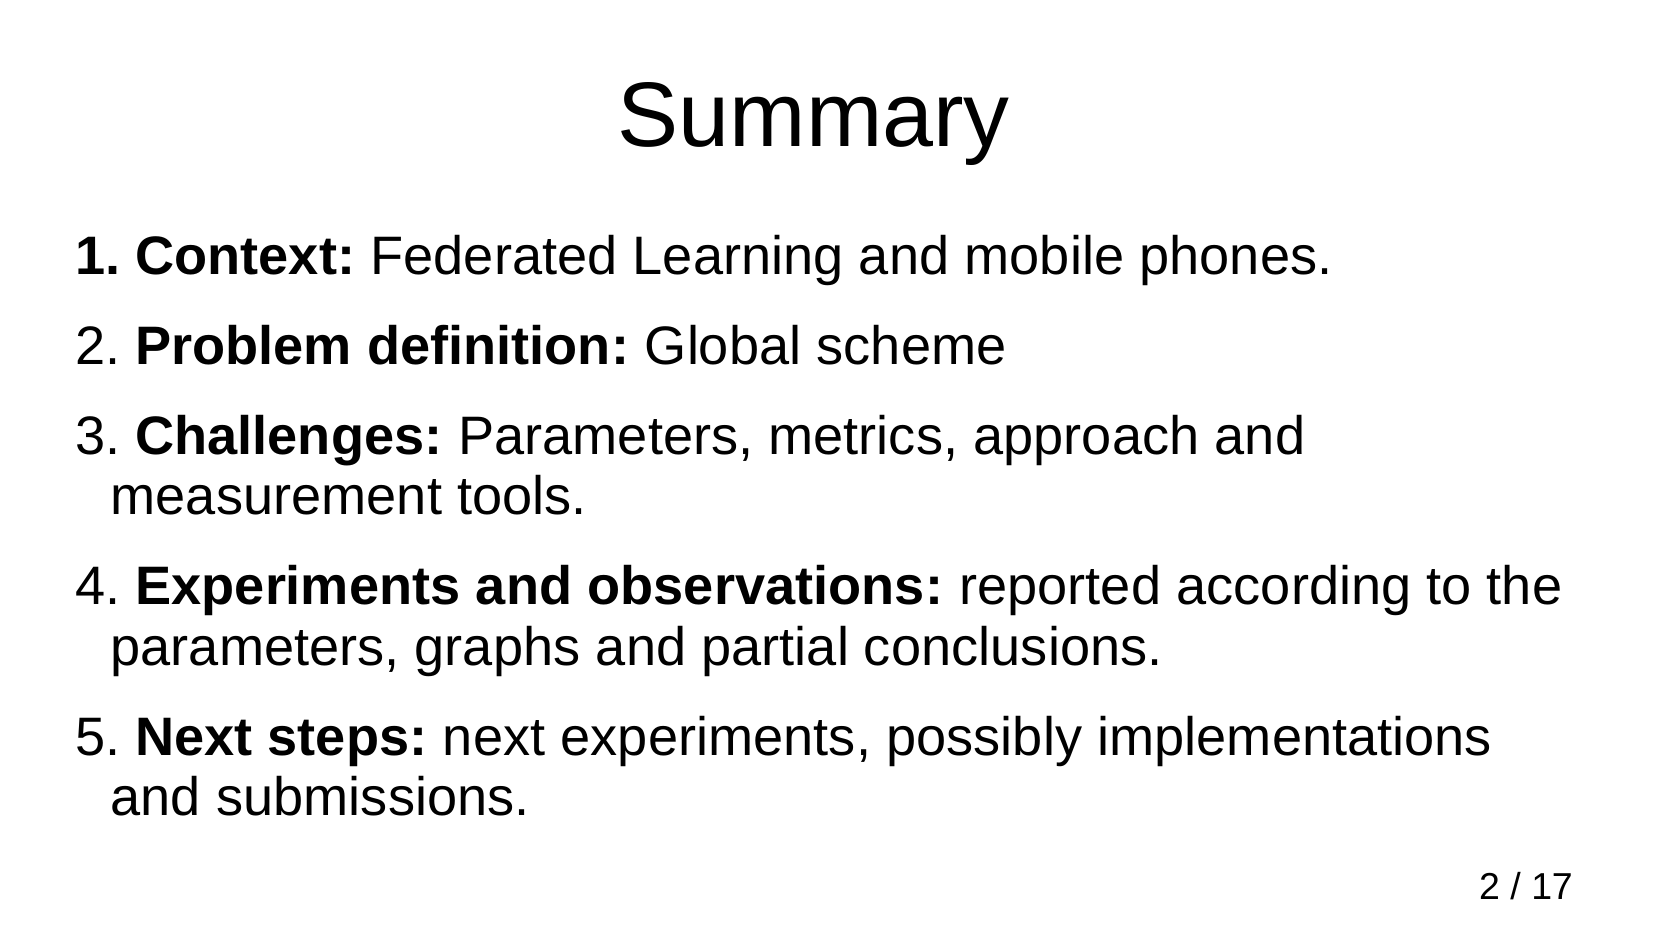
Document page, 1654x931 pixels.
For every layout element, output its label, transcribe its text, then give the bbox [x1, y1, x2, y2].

text_box 2 / 17 [1464, 858, 1652, 929]
subtitle Context: Federated Learning and mobile phones. Problem definition: Global scheme Challenges: Parameters, metrics, approach and measurement tools. Experiments and observations: reported according to the parameters, graphs and partial conclusions. Next steps: next experiments, possibly implementations and submissions. [75, 225, 1564, 828]
title Summary [82, 37, 1571, 193]
